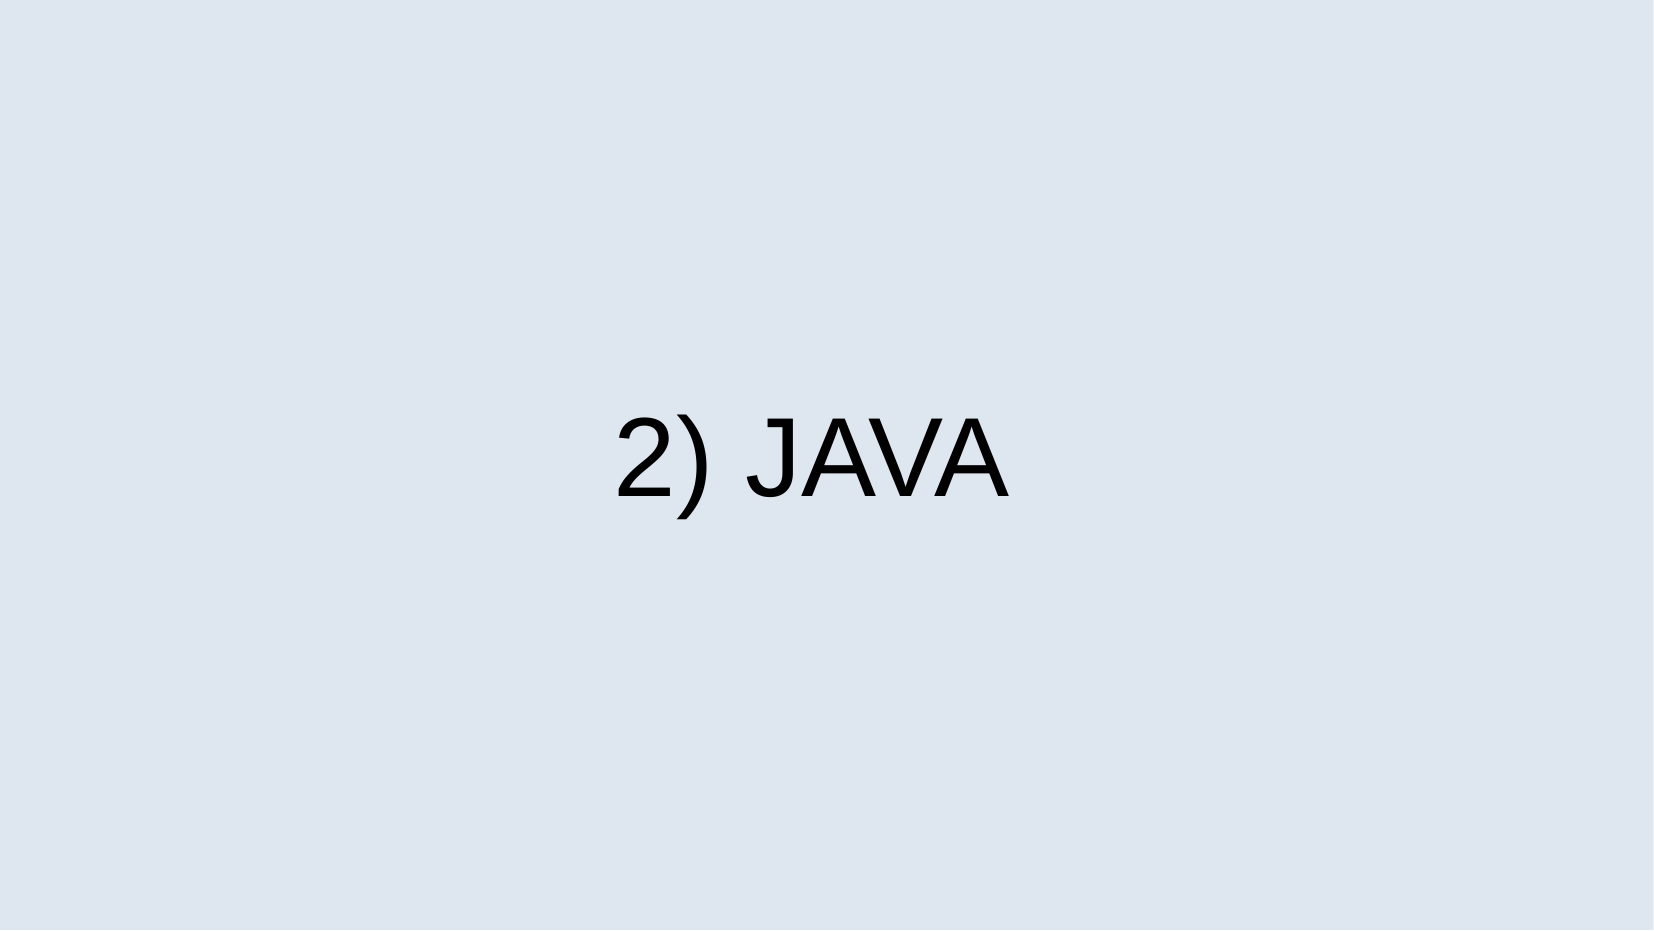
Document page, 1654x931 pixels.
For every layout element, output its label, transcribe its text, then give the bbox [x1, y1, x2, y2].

subtitle 2) JAVA [442, 380, 1182, 535]
